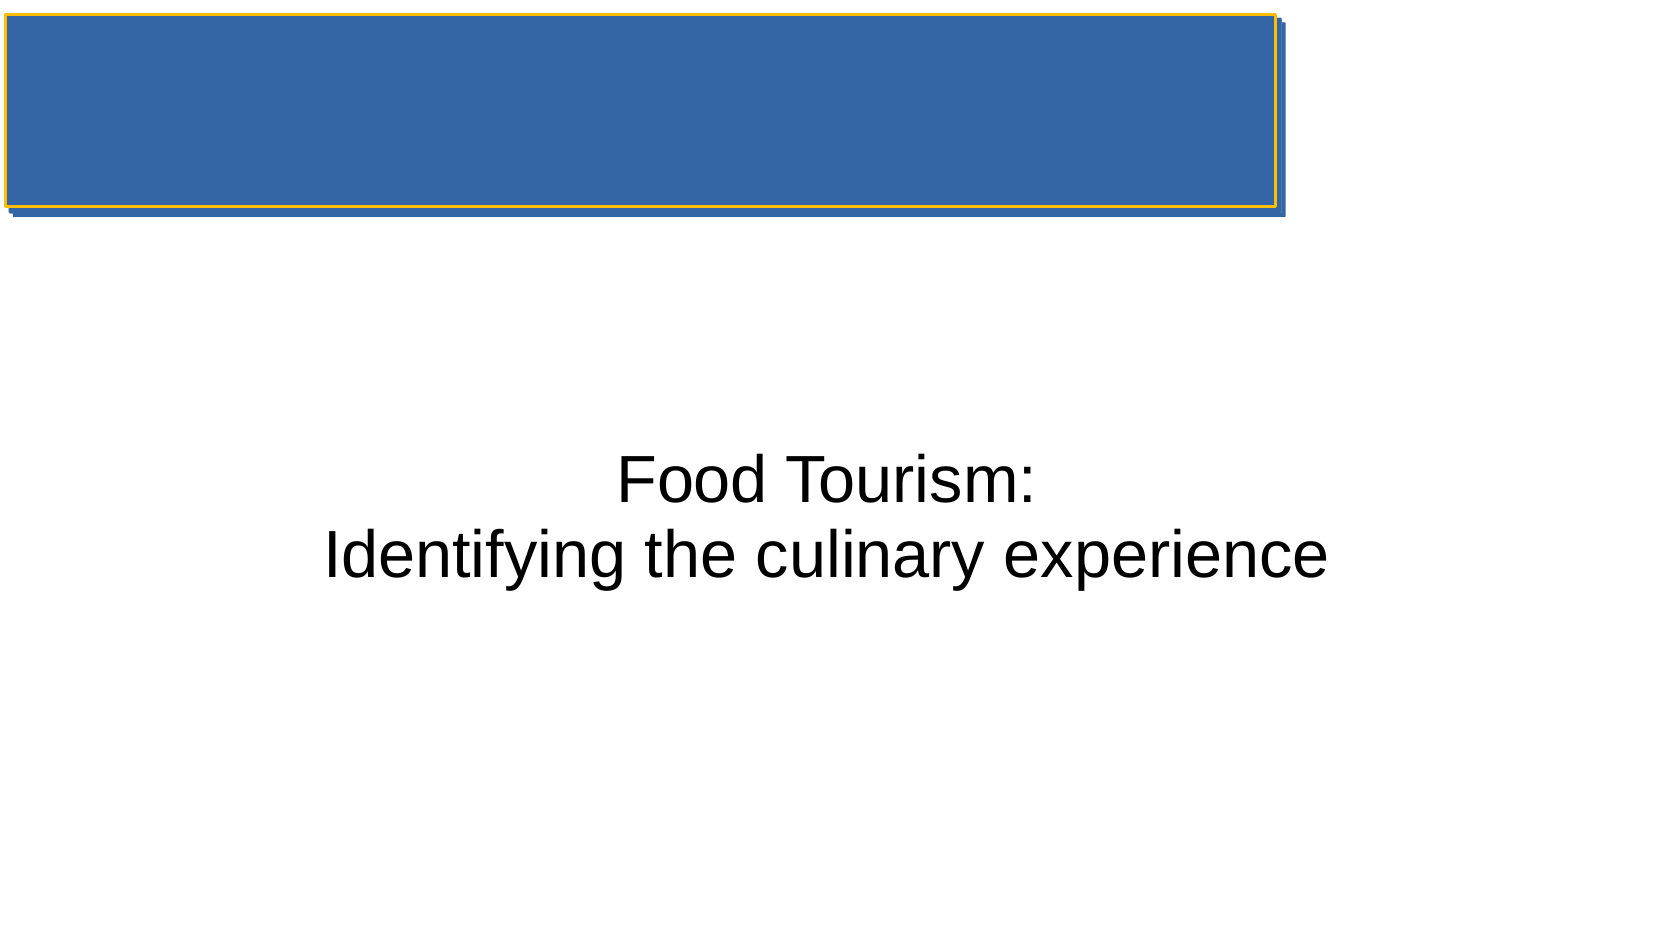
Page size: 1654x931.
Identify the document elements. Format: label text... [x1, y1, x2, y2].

subtitle Food Tourism: Identifying the culinary experience [88, 236, 1565, 798]
